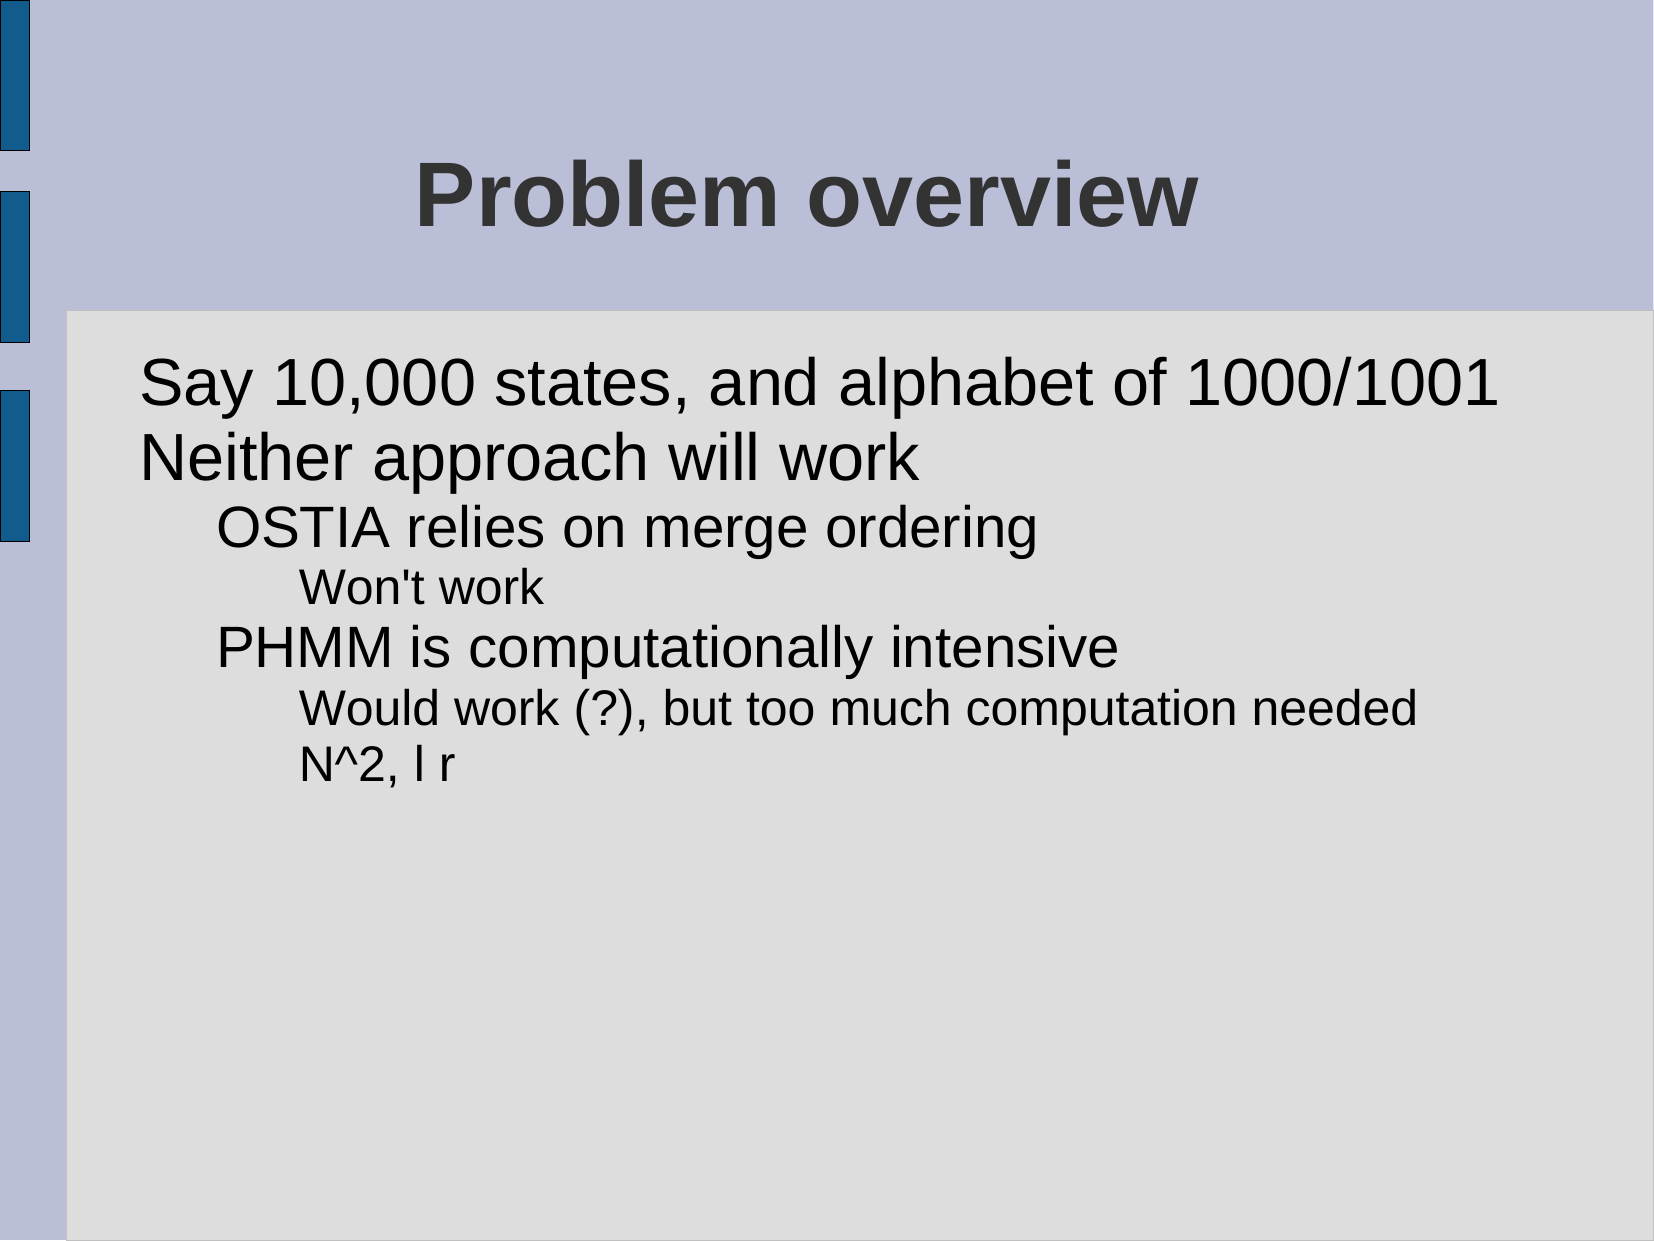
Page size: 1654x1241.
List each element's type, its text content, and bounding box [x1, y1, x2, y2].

list Say 10,000 states, and alphabet of 1000/1001 Neither approach will work OSTIA relies on merge ordering Won't work PHMM is computationally intensive Would work (?), but too much computation needed N^2, l r [121, 344, 1534, 1127]
title Problem overview [121, 91, 1534, 299]
